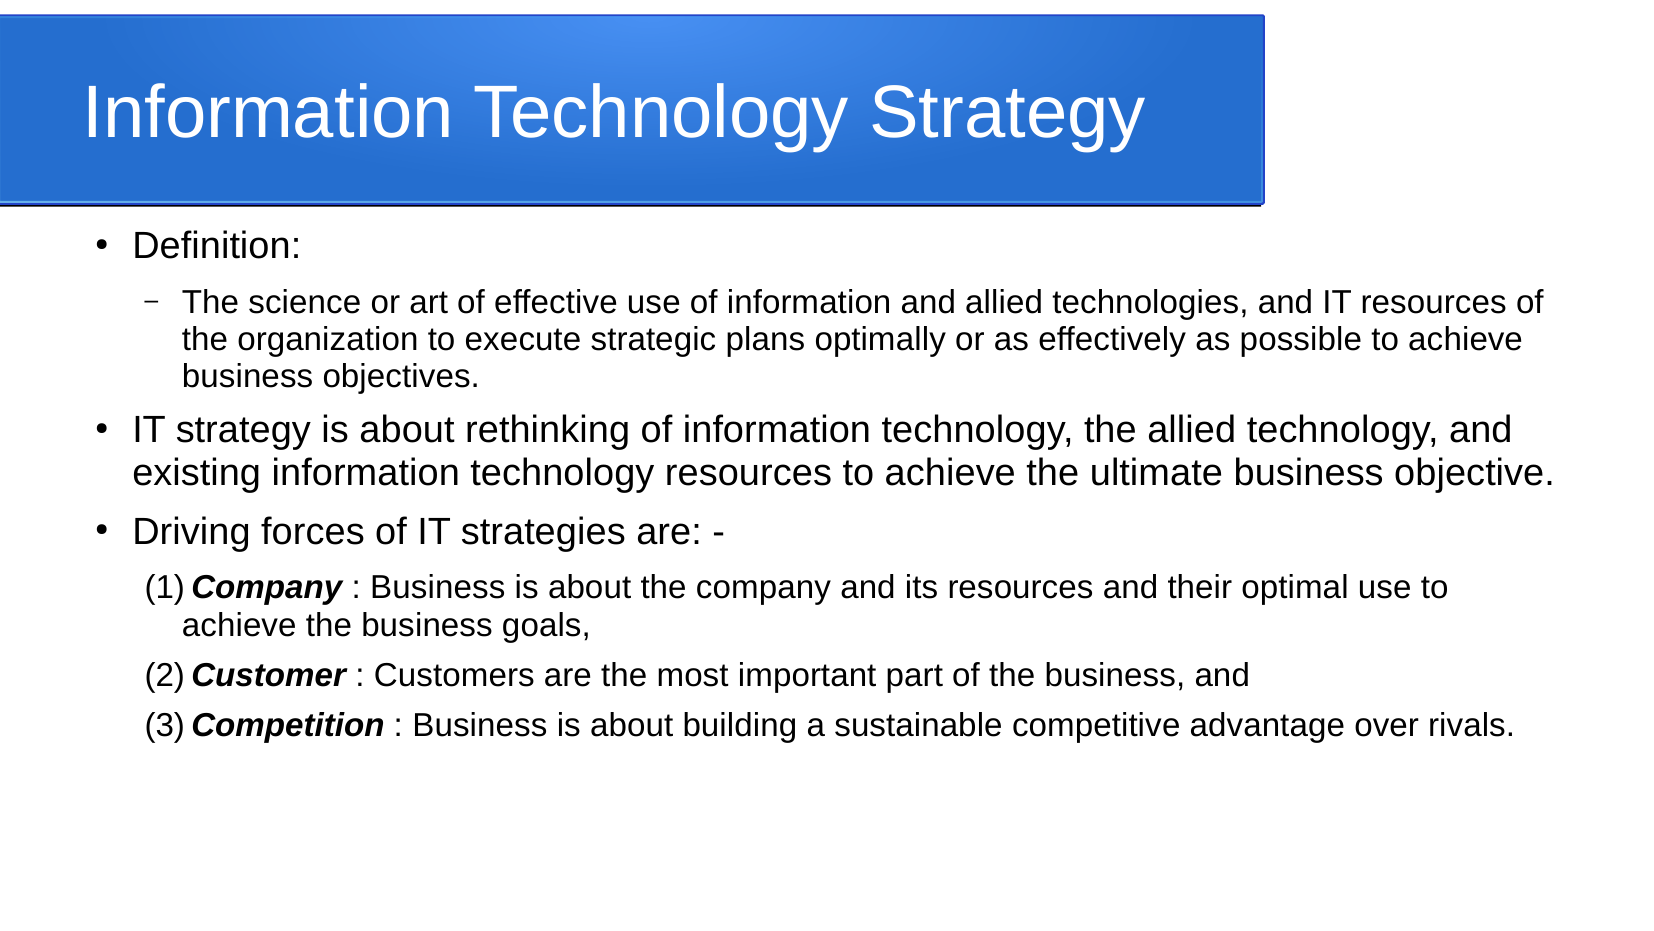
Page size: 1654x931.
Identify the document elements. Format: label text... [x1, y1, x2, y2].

title Information Technology Strategy [82, 35, 1235, 189]
list Definition: The science or art of effective use of information and allied technologies, and IT resources of the organization to execute strategic plans optimally or as effectively as possible to achieve business objectives. IT strategy is about rethinking of information technology, the allied technology, and existing information technology resources to achieve the ultimate business objective. Driving forces of IT strategies are: - Company : Business is about the company and its resources and their optimal use to achieve the business goals, Customer : Customers are the most important part of the business, and Competition : Business is about building a sustainable competitive advantage over rivals. [82, 224, 1571, 764]
